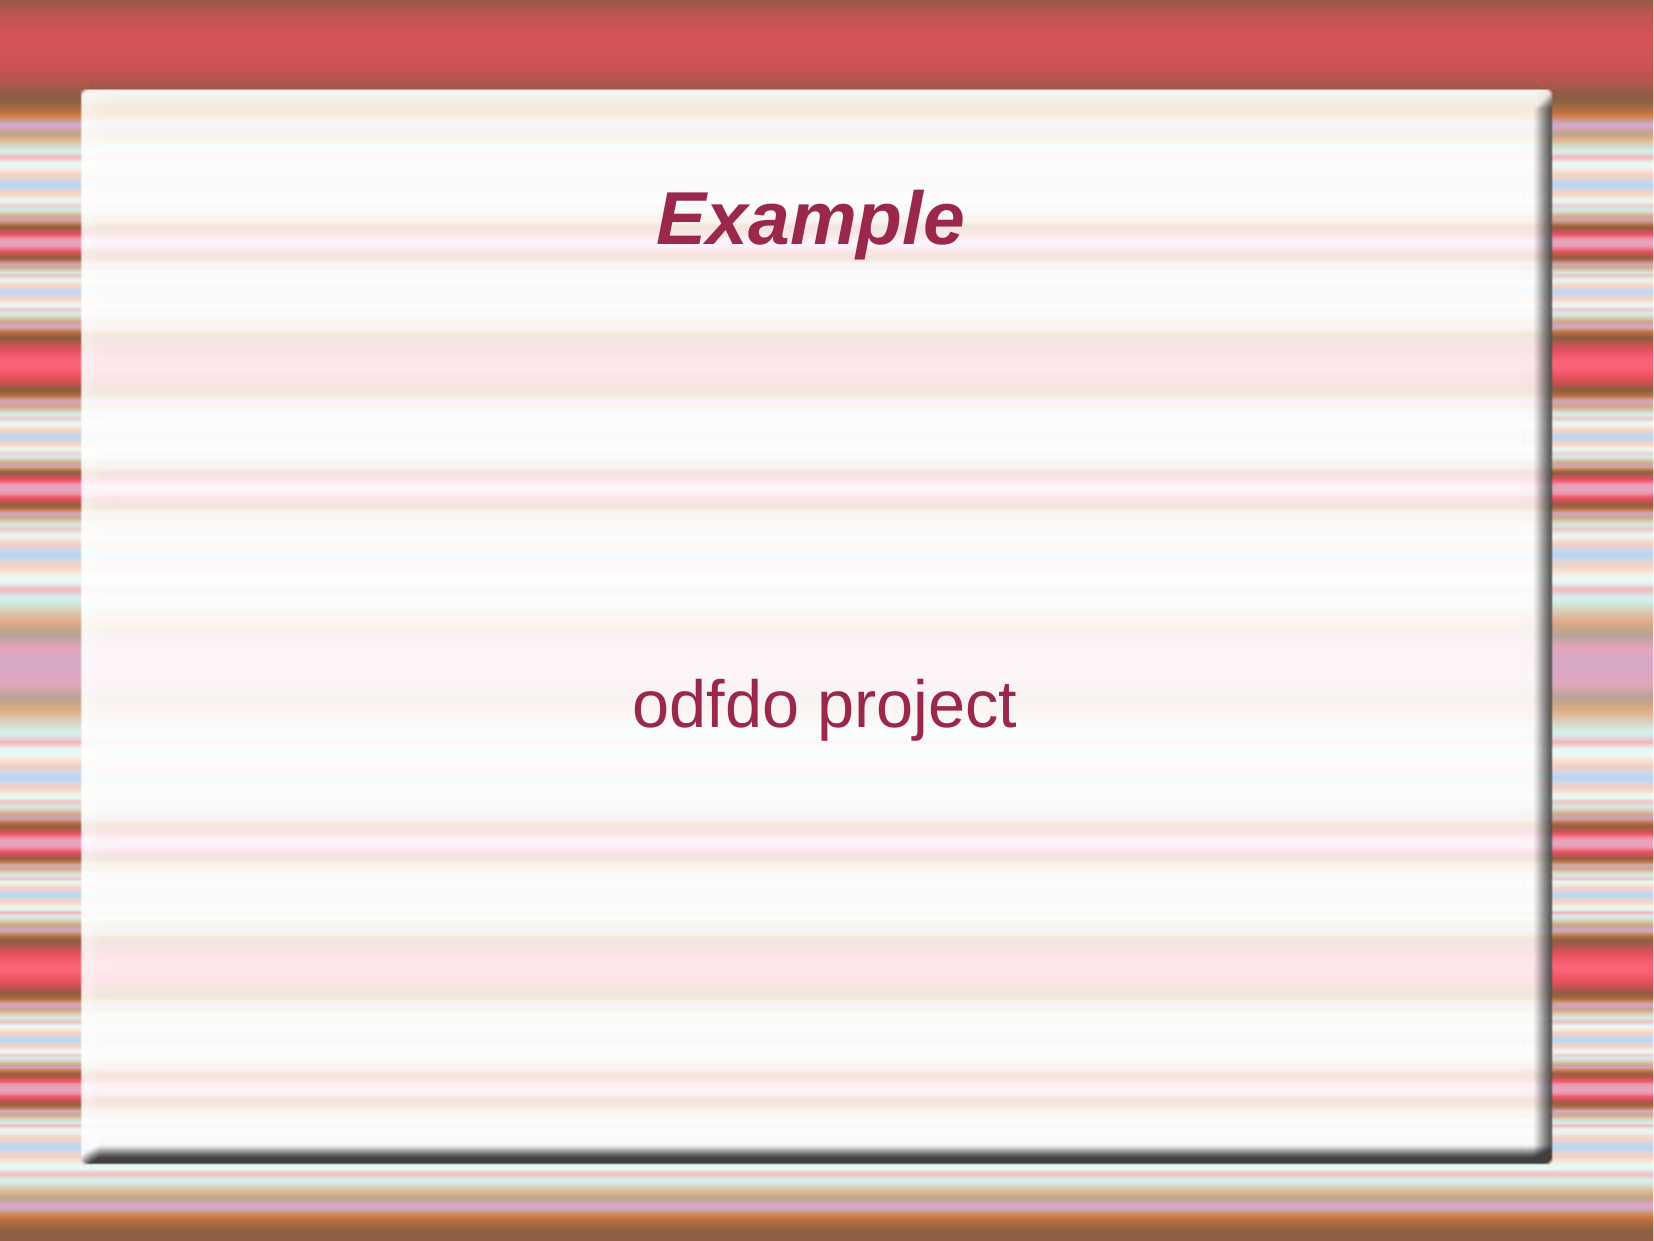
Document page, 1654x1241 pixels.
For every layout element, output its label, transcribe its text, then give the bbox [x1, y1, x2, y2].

title Example [88, 114, 1534, 322]
picture [0, 0, 1654, 1241]
subtitle odfdo project [134, 350, 1516, 1133]
